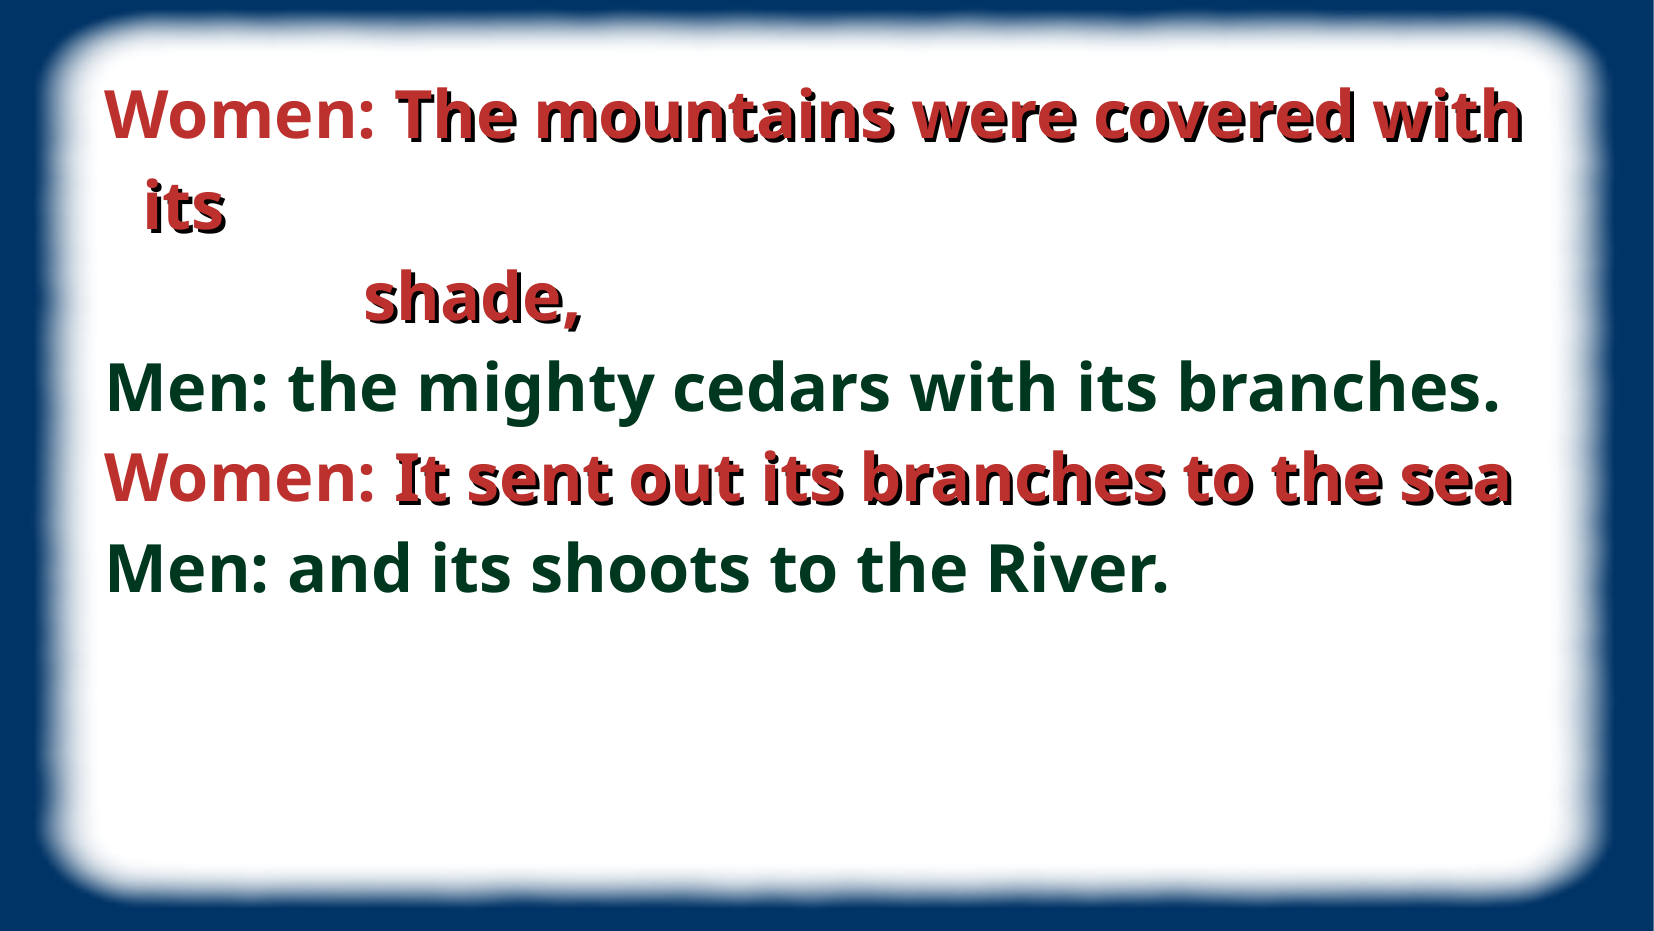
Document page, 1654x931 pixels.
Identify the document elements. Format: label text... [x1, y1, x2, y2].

picture [0, 0, 1654, 931]
text_box Women: The mountains were covered with its shade, Men: the mighty cedars with its branches. Women: It sent out its branches to the sea Men: and its shoots to the River. [90, 60, 1546, 519]
